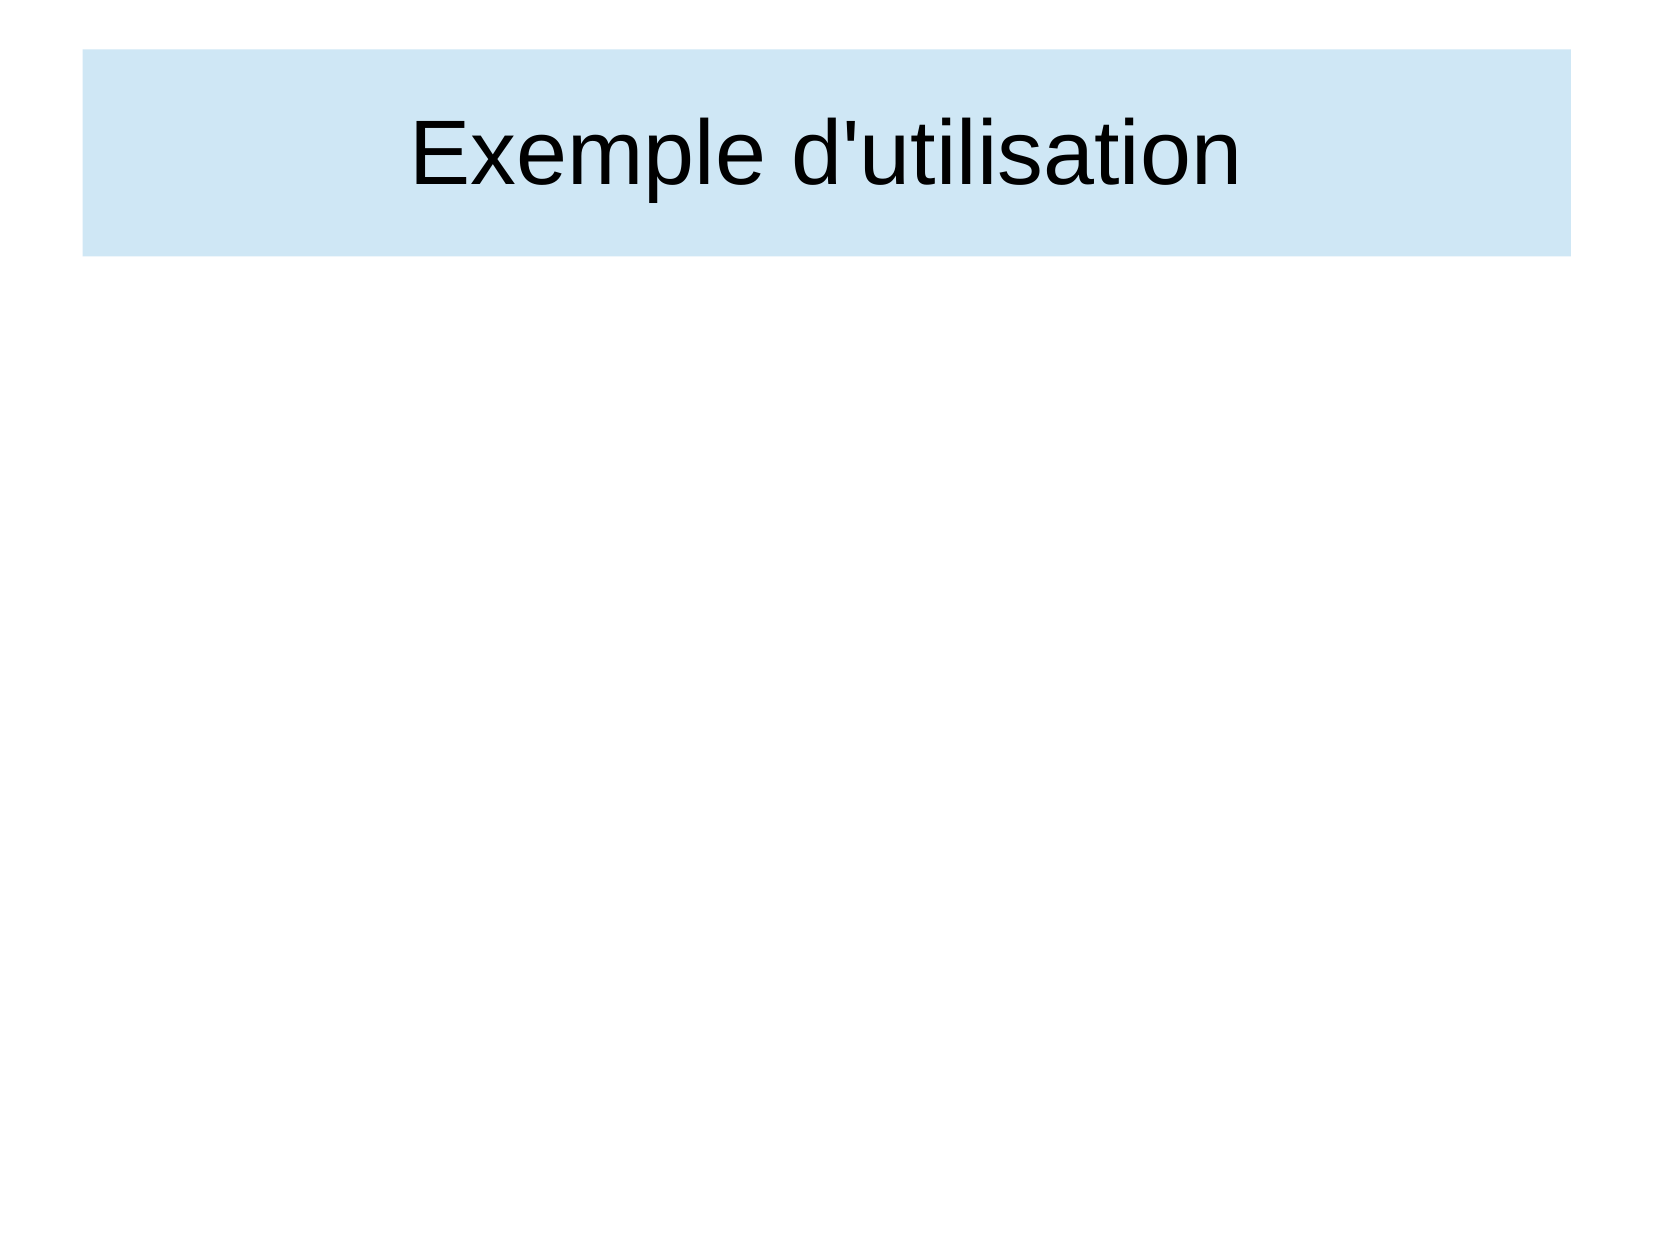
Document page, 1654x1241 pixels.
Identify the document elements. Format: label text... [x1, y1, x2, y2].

title Exemple d'utilisation [82, 49, 1571, 257]
